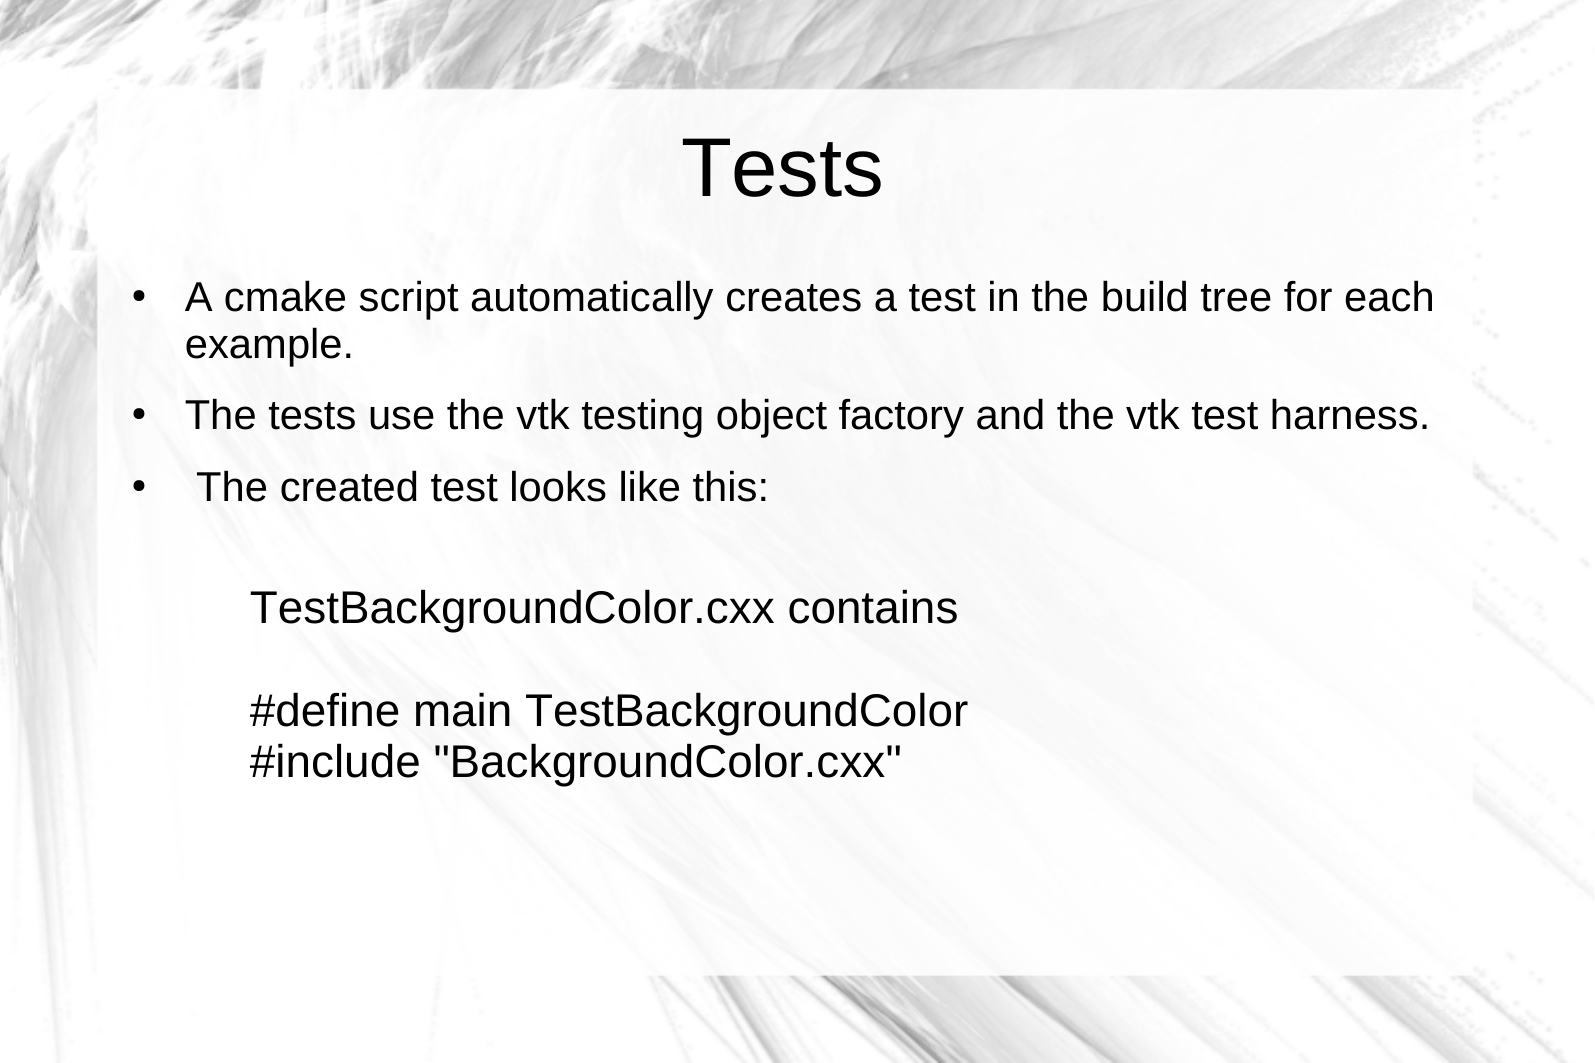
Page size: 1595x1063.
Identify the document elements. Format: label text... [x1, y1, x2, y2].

title Tests [113, 96, 1453, 241]
picture [0, 0, 1595, 1063]
list A cmake script automatically creates a test in the build tree for each example. The tests use the vtk testing object factory and the vtk test harness. The created test looks like this: [113, 274, 1515, 891]
text_box TestBackgroundColor.cxx contains #define main TestBackgroundColor #include "BackgroundColor.cxx" [250, 582, 1141, 788]
